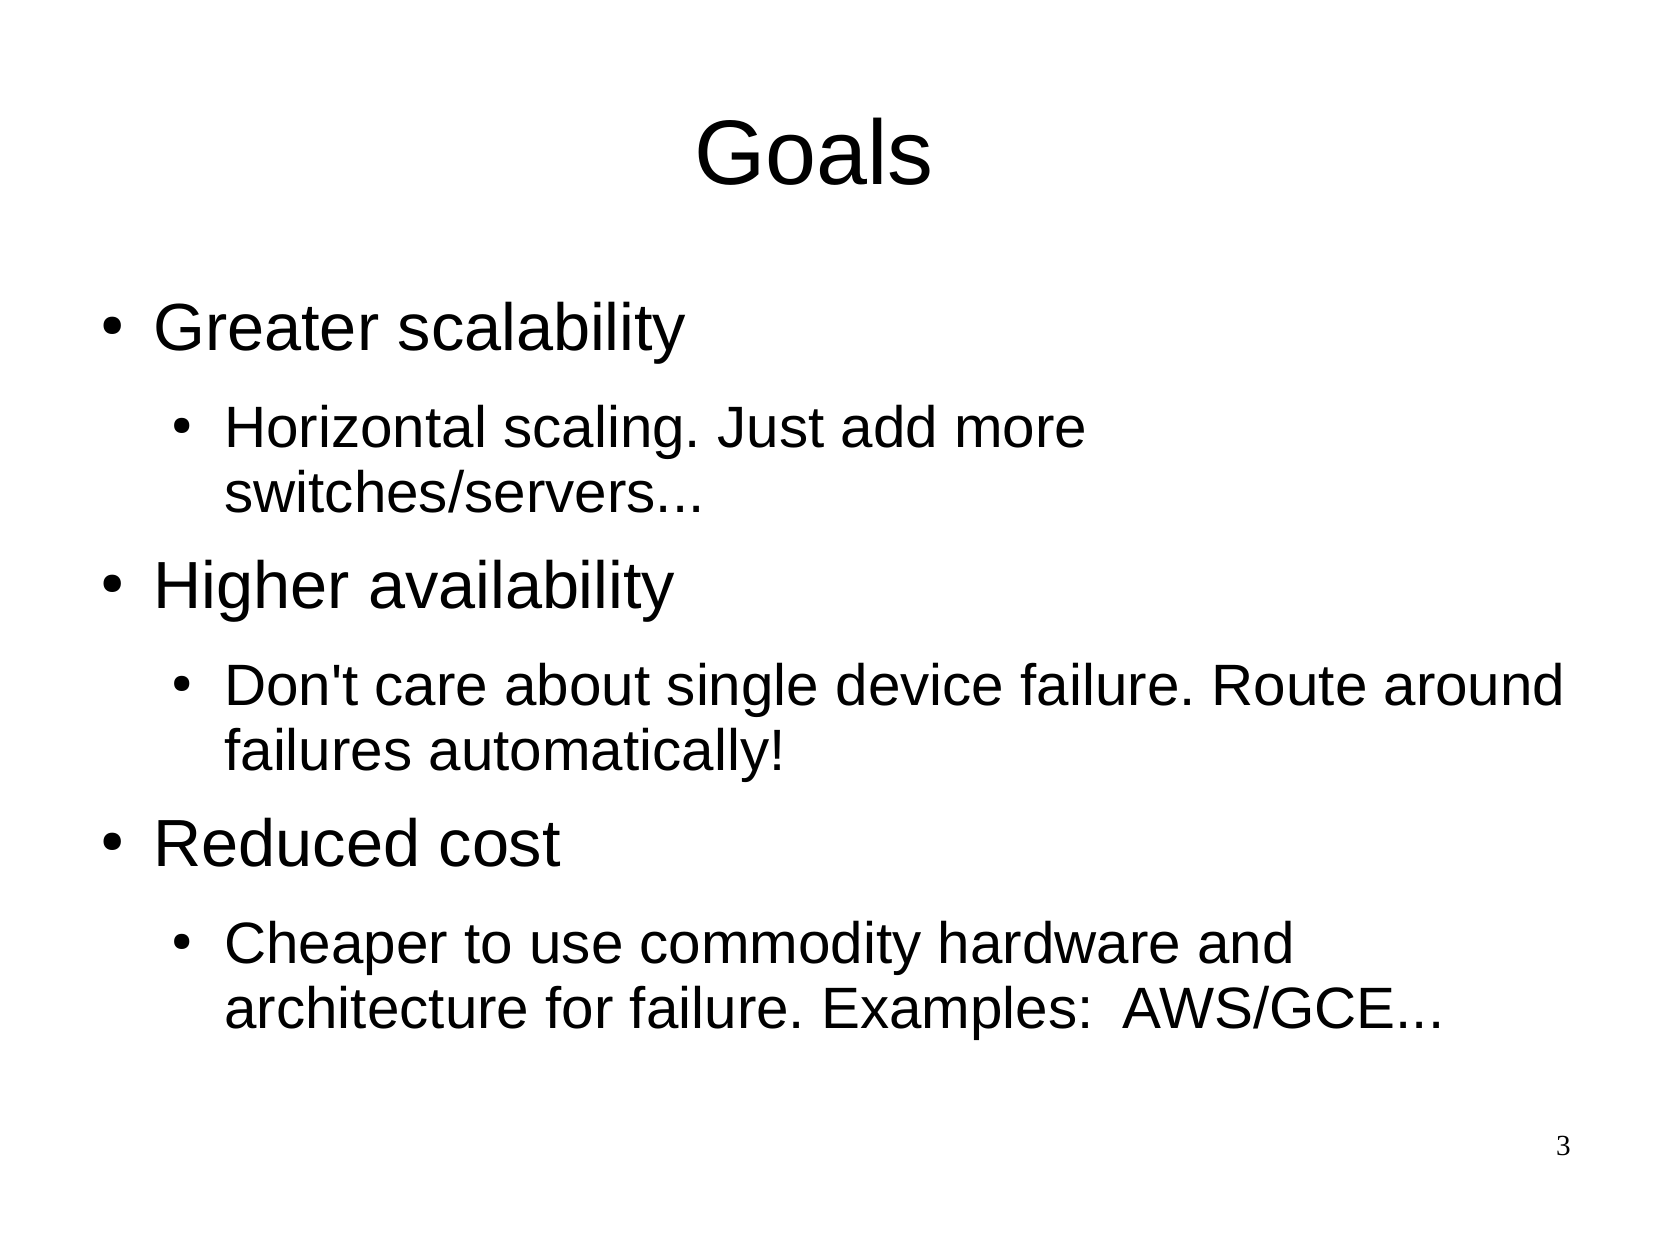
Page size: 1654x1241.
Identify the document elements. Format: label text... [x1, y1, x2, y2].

list Greater scalability Horizontal scaling. Just add more switches/servers... Higher availability Don't care about single device failure. Route around failures automatically! Reduced cost Cheaper to use commodity hardware and architecture for failure. Examples: AWS/GCE... [82, 290, 1571, 1109]
title Goals [82, 49, 1571, 257]
